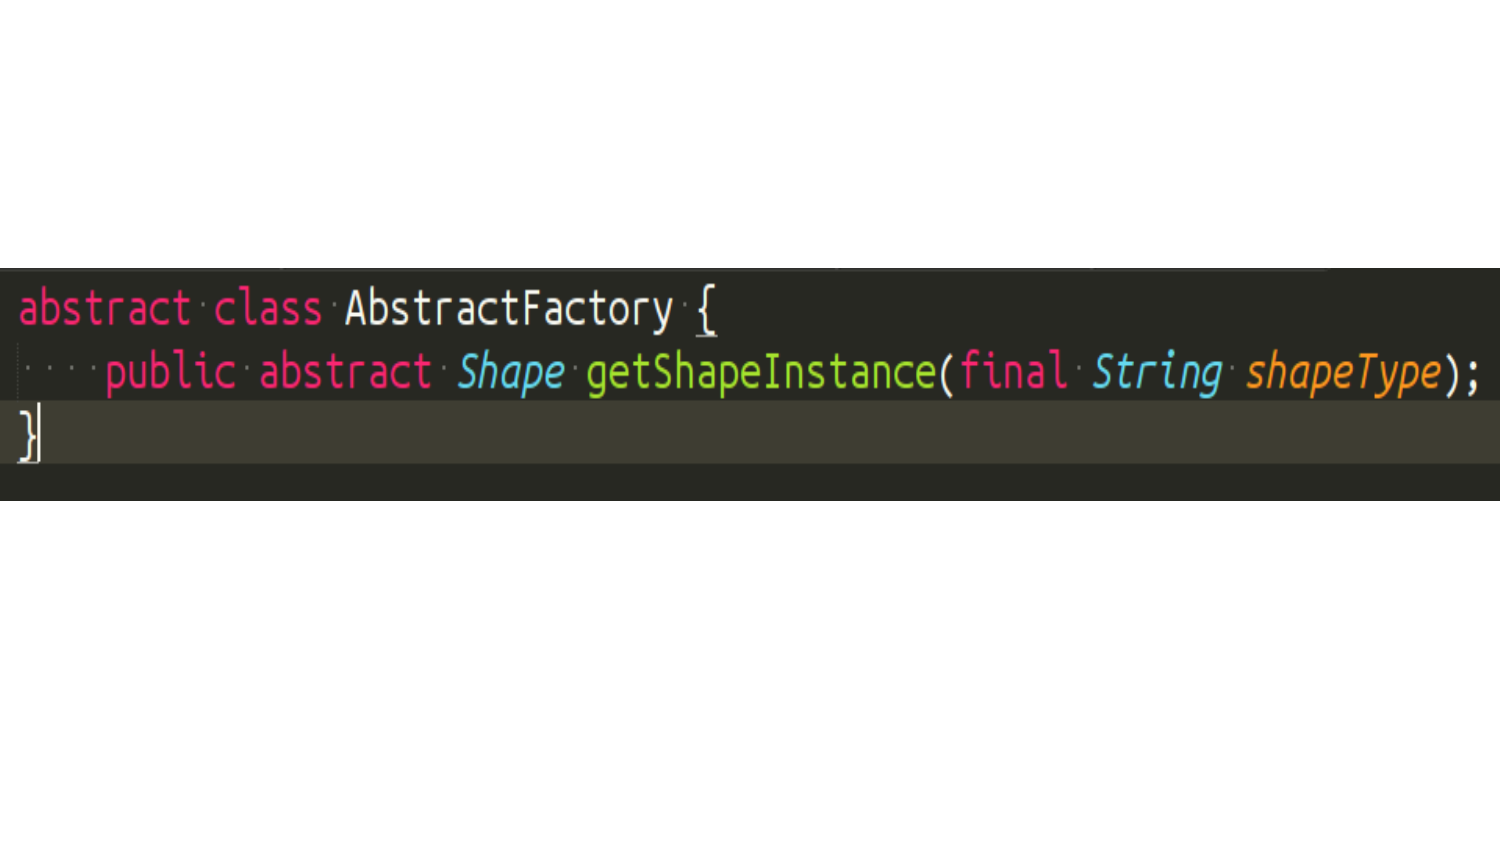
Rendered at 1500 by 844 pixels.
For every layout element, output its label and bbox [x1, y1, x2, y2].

picture [0, 268, 1500, 501]
